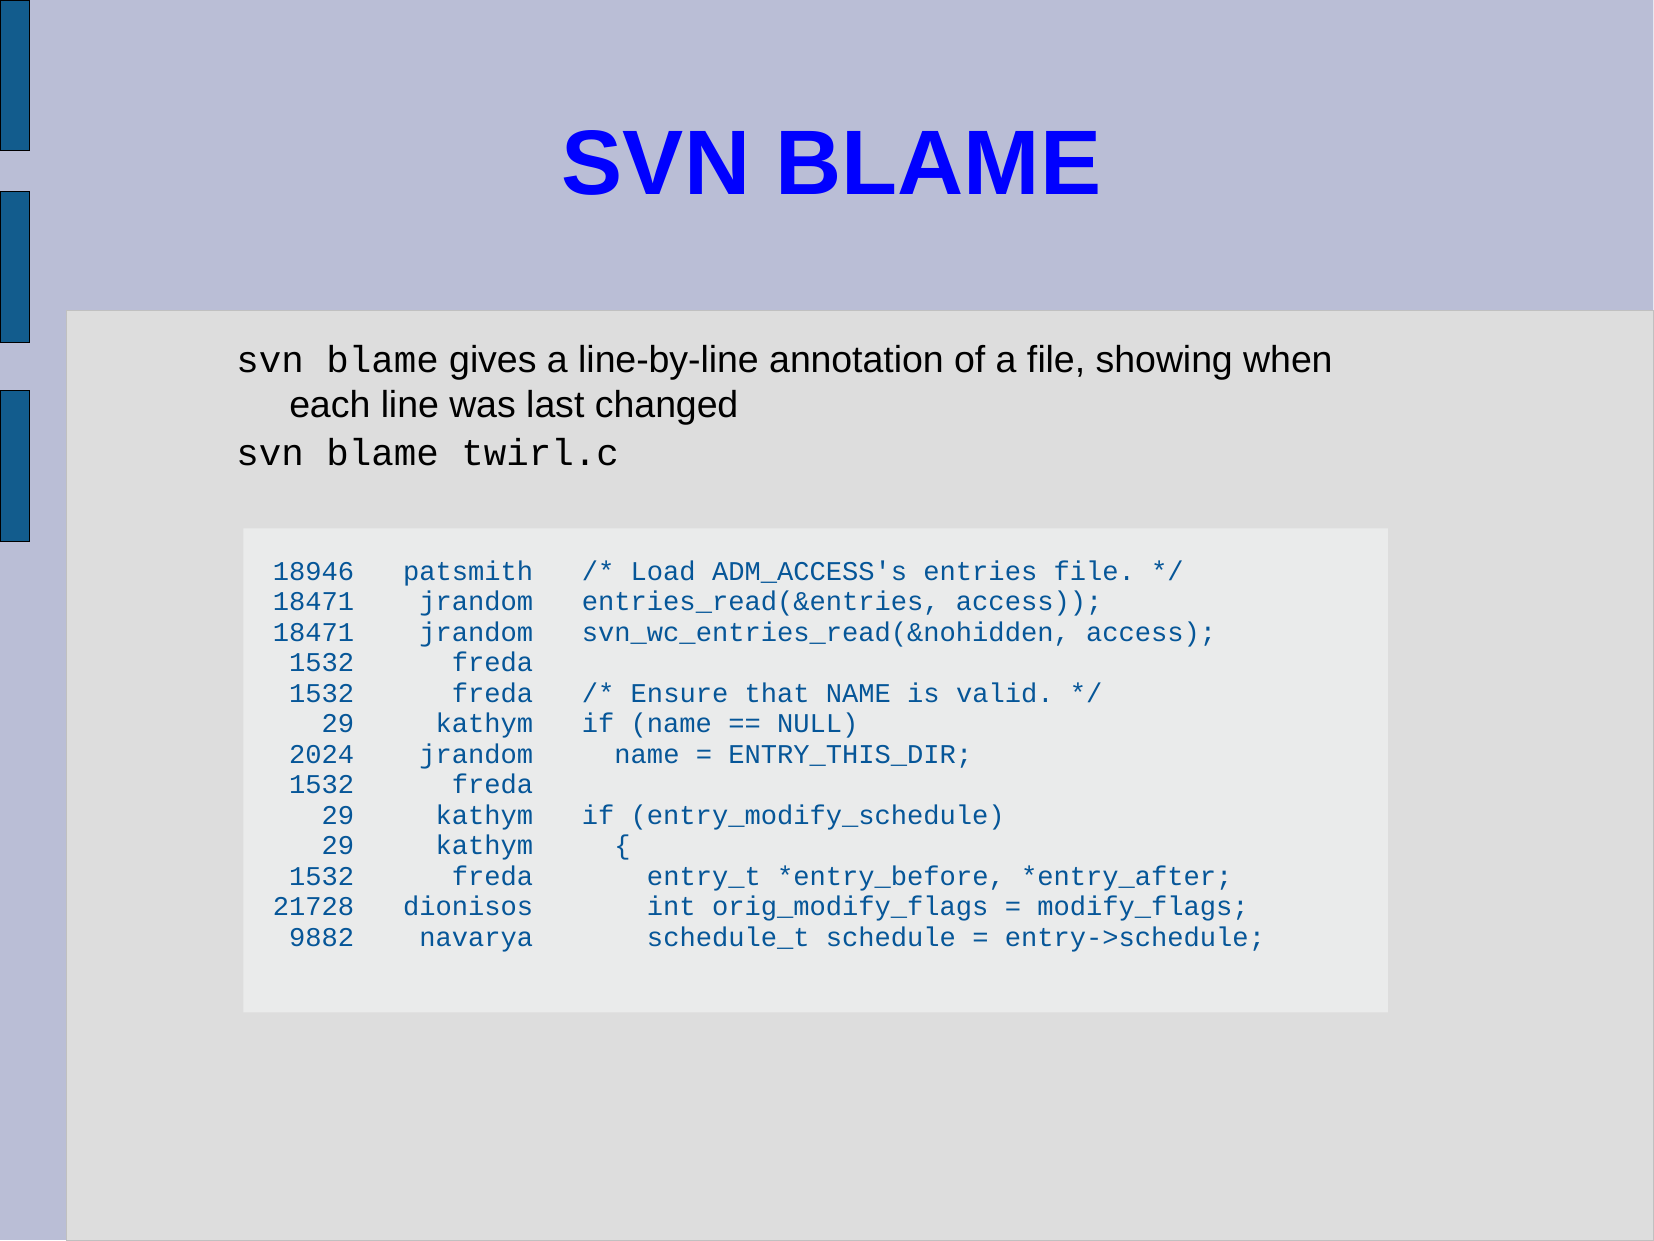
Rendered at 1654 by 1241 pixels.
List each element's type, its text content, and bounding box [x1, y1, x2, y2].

list svn blame gives a line-by-line annotation of a file, showing when each line was last changed svn blame twirl.c [218, 337, 1388, 1075]
title SVN BLAME [215, 101, 1449, 225]
text_box 18946 patsmith /* Load ADM_ACCESS's entries file. */ 18471 jrandom entries_read(&entries, access)); 18471 jrandom svn_wc_entries_read(&nohidden, access); 1532 freda 1532 freda /* Ensure that NAME is valid. */ 29 kathym if (name == NULL) 2024 jrandom name = ENTRY_THIS_DIR; 1532 freda 29 kathym if (entry_modify_schedule) 29 kathym { 1532 freda entry_t *entry_before, *entry_after; 21728 dionisos int orig_modify_flags = modify_flags; 9882 navarya schedule_t schedule = entry->schedule; [243, 528, 1388, 1013]
